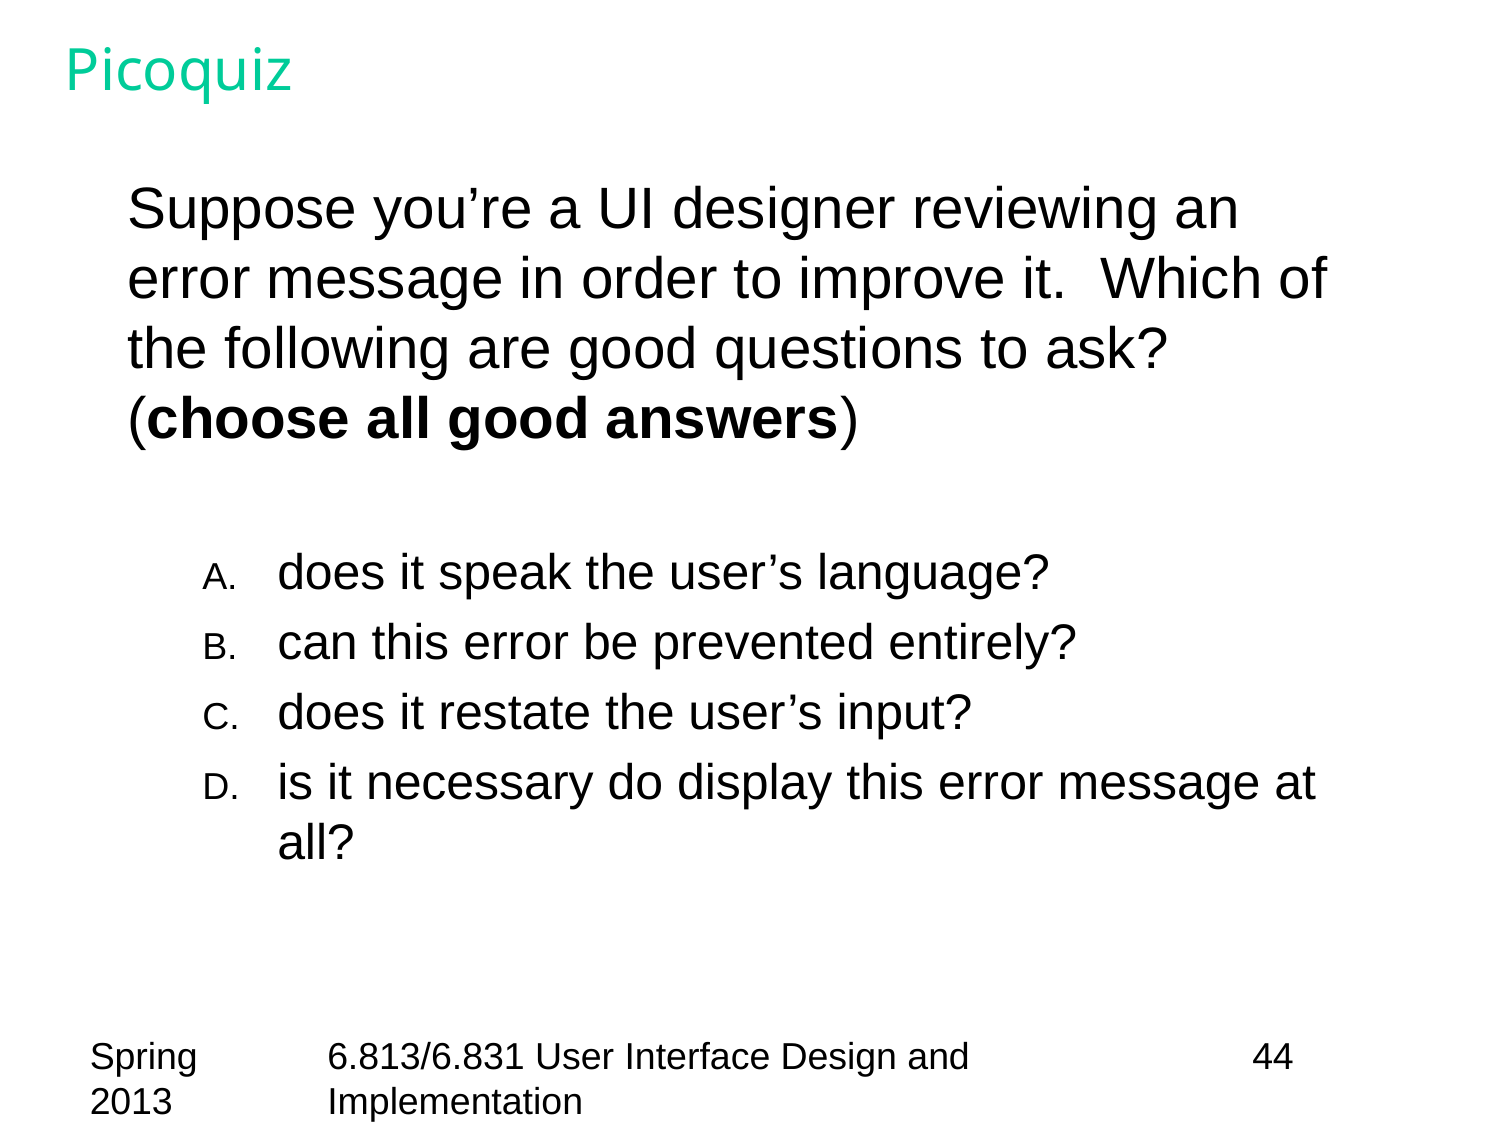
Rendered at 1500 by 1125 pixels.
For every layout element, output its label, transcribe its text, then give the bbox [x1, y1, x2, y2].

footer 6.813/6.831 User Interface Design and Implementation [312, 1024, 1225, 1103]
list Suppose you’re a UI designer reviewing an error message in order to improve it. Which of the following are good questions to ask? (choose all good answers) does it speak the user’s language? can this error be prevented entirely? does it restate the user’s input? is it necessary do display this error message at all? [112, 162, 1388, 1000]
title Picoquiz [50, 24, 1438, 150]
slide_number <number> [1237, 1024, 1425, 1103]
slide_number Spring 2013 [75, 1024, 300, 1103]
